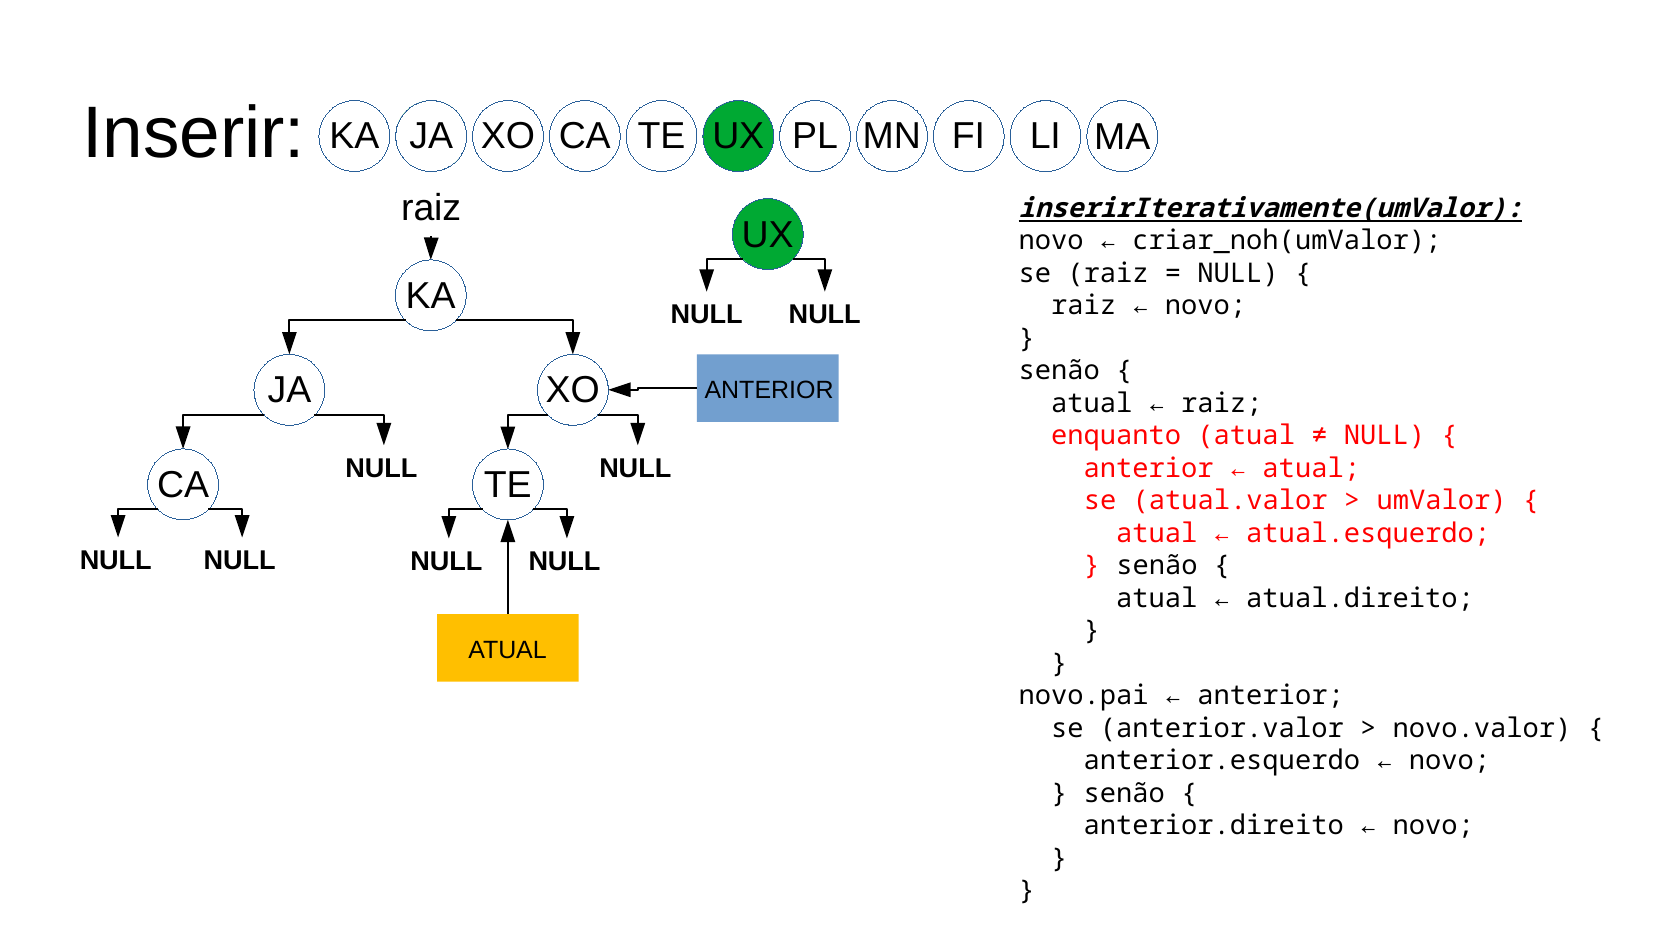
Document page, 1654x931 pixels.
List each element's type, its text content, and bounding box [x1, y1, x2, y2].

text_box NULL [330, 445, 438, 491]
text_box TE [472, 448, 544, 520]
text_box [437, 614, 579, 682]
text_box PL [784, 100, 851, 172]
text_box UX [702, 100, 774, 172]
text_box NULL [513, 538, 621, 584]
text_box [744, 118, 786, 206]
text_box ATUAL [453, 628, 567, 672]
text_box [696, 354, 839, 368]
text_box MN [856, 100, 928, 172]
text_box NULL [188, 537, 296, 583]
text_box raiz [386, 179, 477, 237]
text_box FI [933, 100, 1005, 172]
title Inserir: [82, 54, 1571, 211]
text_box NULL [774, 291, 876, 337]
text_box CA [147, 448, 219, 520]
text_box [696, 412, 839, 422]
text_box XO [537, 354, 609, 426]
text_box XO [472, 100, 544, 172]
text_box KA [318, 100, 390, 172]
text_box UX [732, 198, 804, 270]
text_box NULL [655, 291, 758, 337]
text_box ANTERIOR [689, 368, 851, 412]
text_box NULL [584, 445, 691, 491]
text_box NULL [395, 538, 502, 584]
text_box LI [1010, 100, 1081, 172]
text_box MA [1086, 100, 1158, 172]
text_box JA [253, 354, 325, 426]
text_box JA [395, 100, 467, 172]
text_box inserirIterativamente(umValor): novo ← criar_noh(umValor); se (raiz = NULL) { raiz ← novo; } senão { atual ← raiz; enquanto (atual ≠ NULL) { anterior ← atual; se (atual.valor > umValor) { atual ← atual.esquerdo; } senão { atual ← atual.direito; } } novo.pai ← anterior; se (anterior.valor > novo.valor) { anterior.esquerdo ← novo; } senão { anterior.direito ← novo; } } [1003, 182, 1654, 931]
text_box NULL [64, 537, 172, 583]
text_box TE [626, 100, 697, 172]
text_box CA [549, 100, 621, 172]
text_box KA [395, 259, 467, 331]
